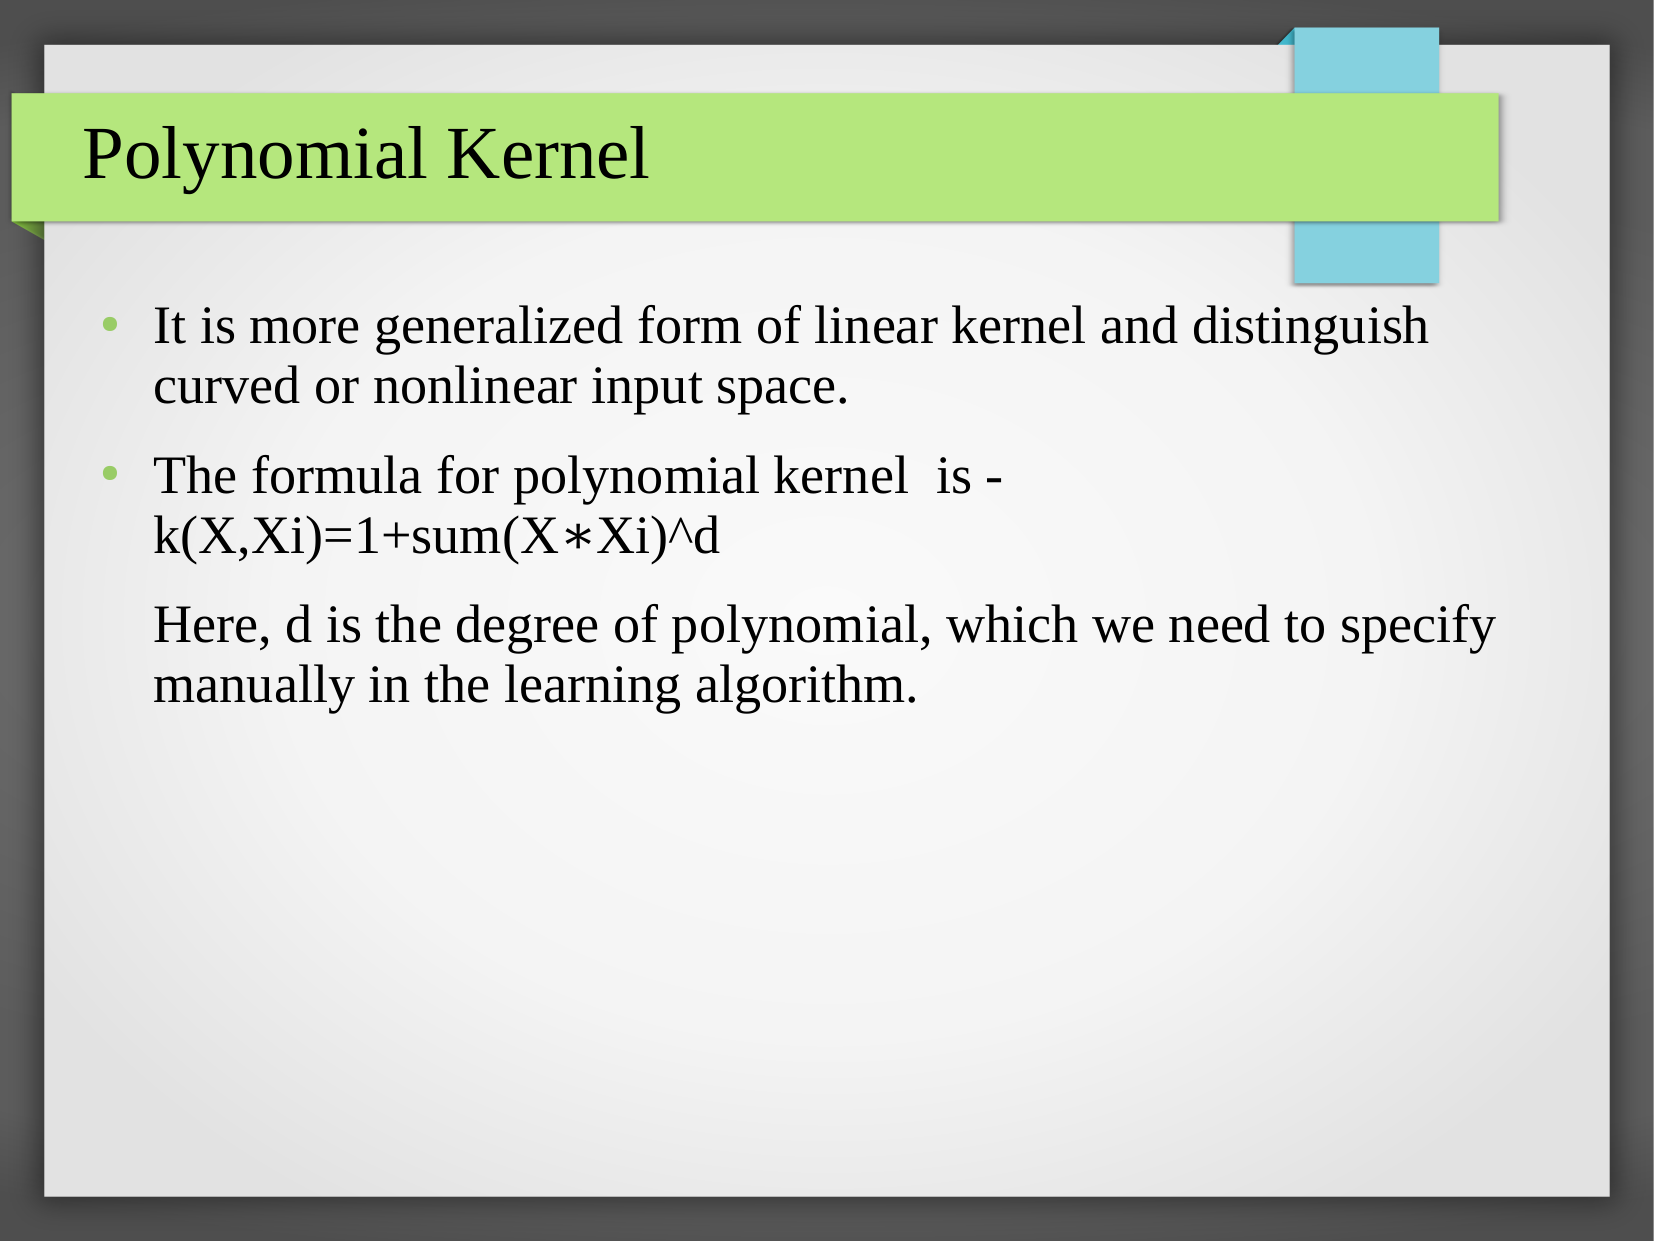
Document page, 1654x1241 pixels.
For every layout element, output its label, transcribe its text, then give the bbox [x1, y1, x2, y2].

list It is more generalized form of linear kernel and distinguish curved or nonlinear input space. The formula for polynomial kernel is - k(X,Xi)=1+sum(X∗Xi)^d Here, d is the degree of polynomial, which we need to specify manually in the learning algorithm. [82, 295, 1571, 1015]
picture [0, 0, 1654, 1241]
title Polynomial Kernel [82, 94, 1264, 213]
